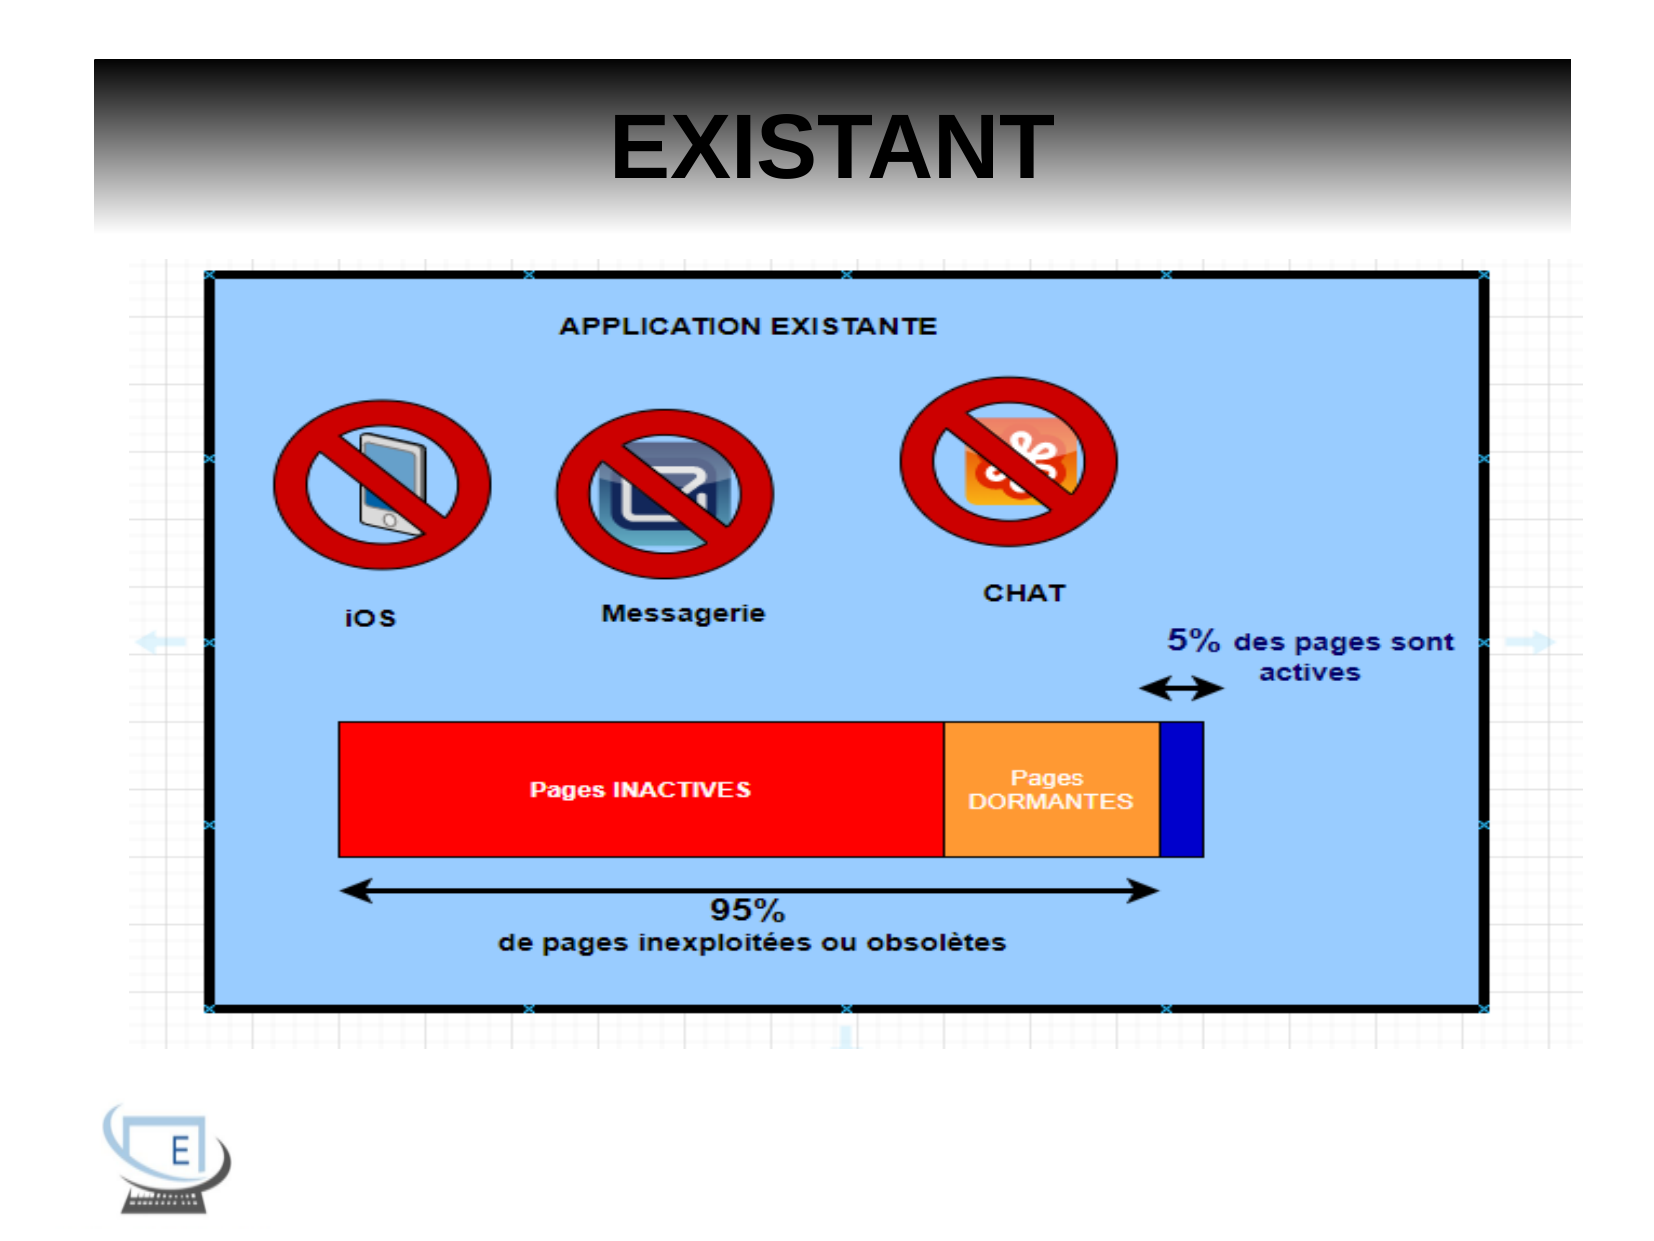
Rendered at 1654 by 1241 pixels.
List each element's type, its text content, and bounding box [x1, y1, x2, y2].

picture [129, 259, 1583, 1049]
title EXISTANT [94, 59, 1571, 234]
picture [47, 1083, 285, 1229]
